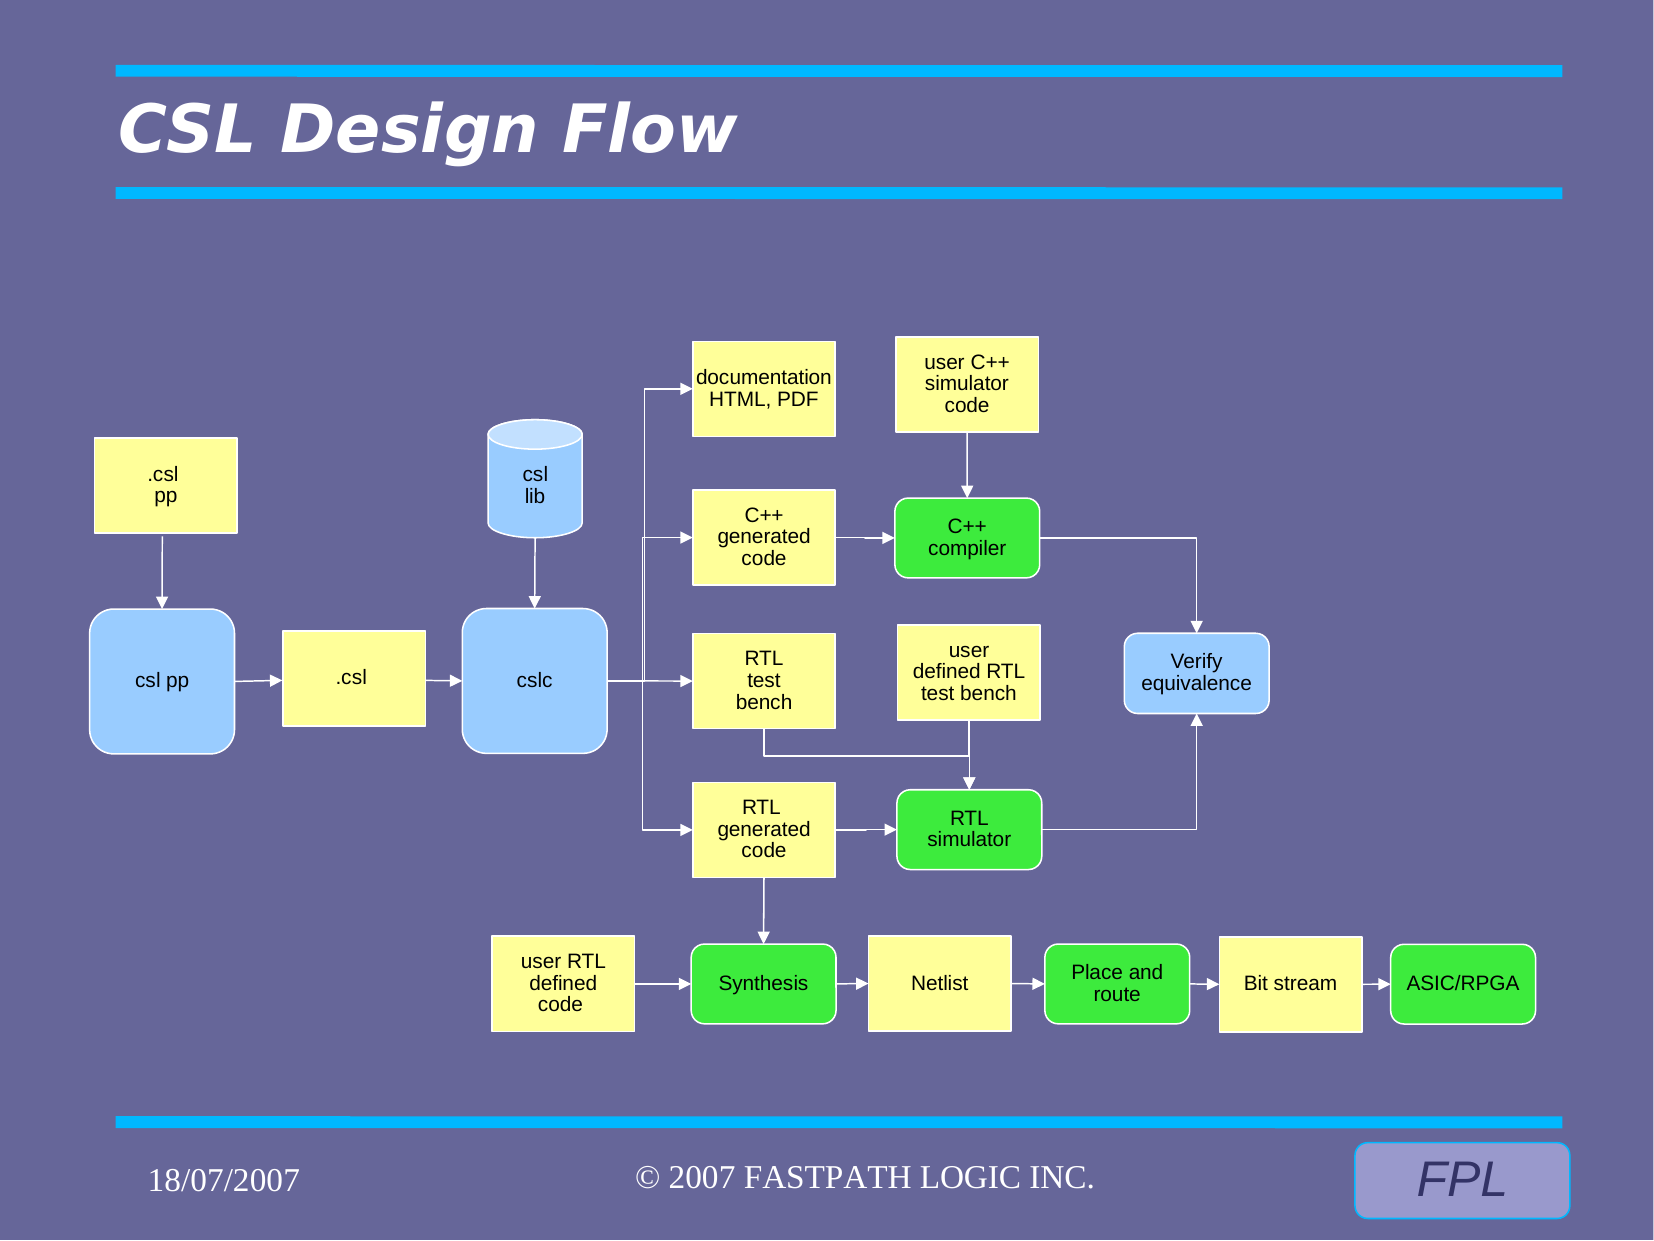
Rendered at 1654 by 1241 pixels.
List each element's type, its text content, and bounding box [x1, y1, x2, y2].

text_box .csl pp [94, 437, 238, 533]
text_box ASIC/RPGA [1390, 944, 1536, 1025]
text_box user defined RTL test bench [897, 624, 1041, 721]
text_box user C++ simulator code [895, 336, 1039, 432]
text_box Place and route [1044, 944, 1190, 1024]
text_box csl lib [488, 435, 583, 538]
text_box .csl [282, 630, 426, 726]
text_box RTL generated code [692, 782, 836, 878]
text_box RTL simulator [896, 789, 1042, 870]
text_box Verify equivalence [1124, 633, 1270, 714]
text_box RTL test bench [692, 633, 836, 729]
text_box cslc [462, 608, 608, 754]
text_box Bit stream [1219, 936, 1362, 1032]
title CSL Design Flow [118, 41, 1531, 219]
text_box Netlist [868, 935, 1011, 1031]
text_box Synthesis [691, 944, 837, 1024]
text_box user RTL defined code [491, 936, 635, 1032]
text_box C++ generated code [692, 489, 836, 586]
text_box documentation HTML, PDF [692, 341, 836, 437]
text_box C++ compiler [894, 498, 1040, 578]
text_box csl pp [89, 609, 235, 754]
